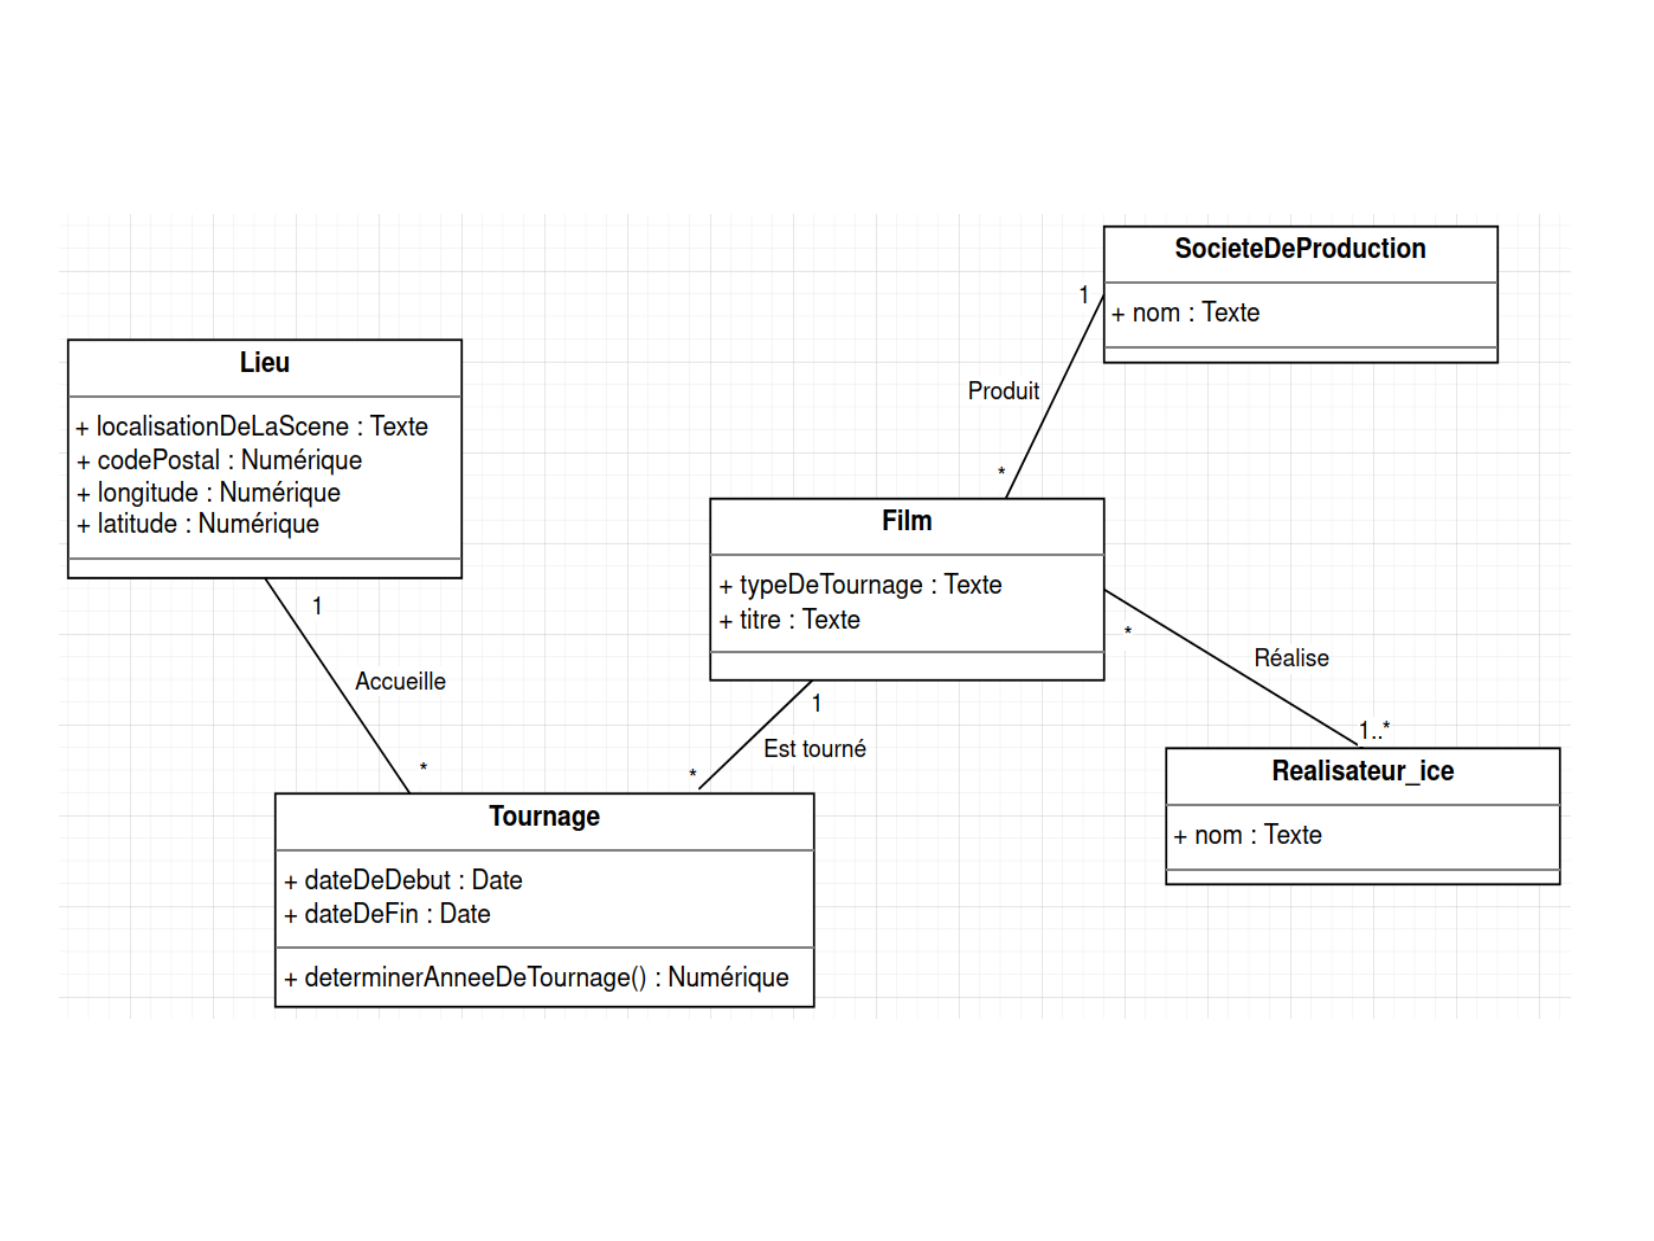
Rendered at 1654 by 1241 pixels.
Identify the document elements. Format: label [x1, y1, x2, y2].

picture [59, 214, 1571, 1019]
